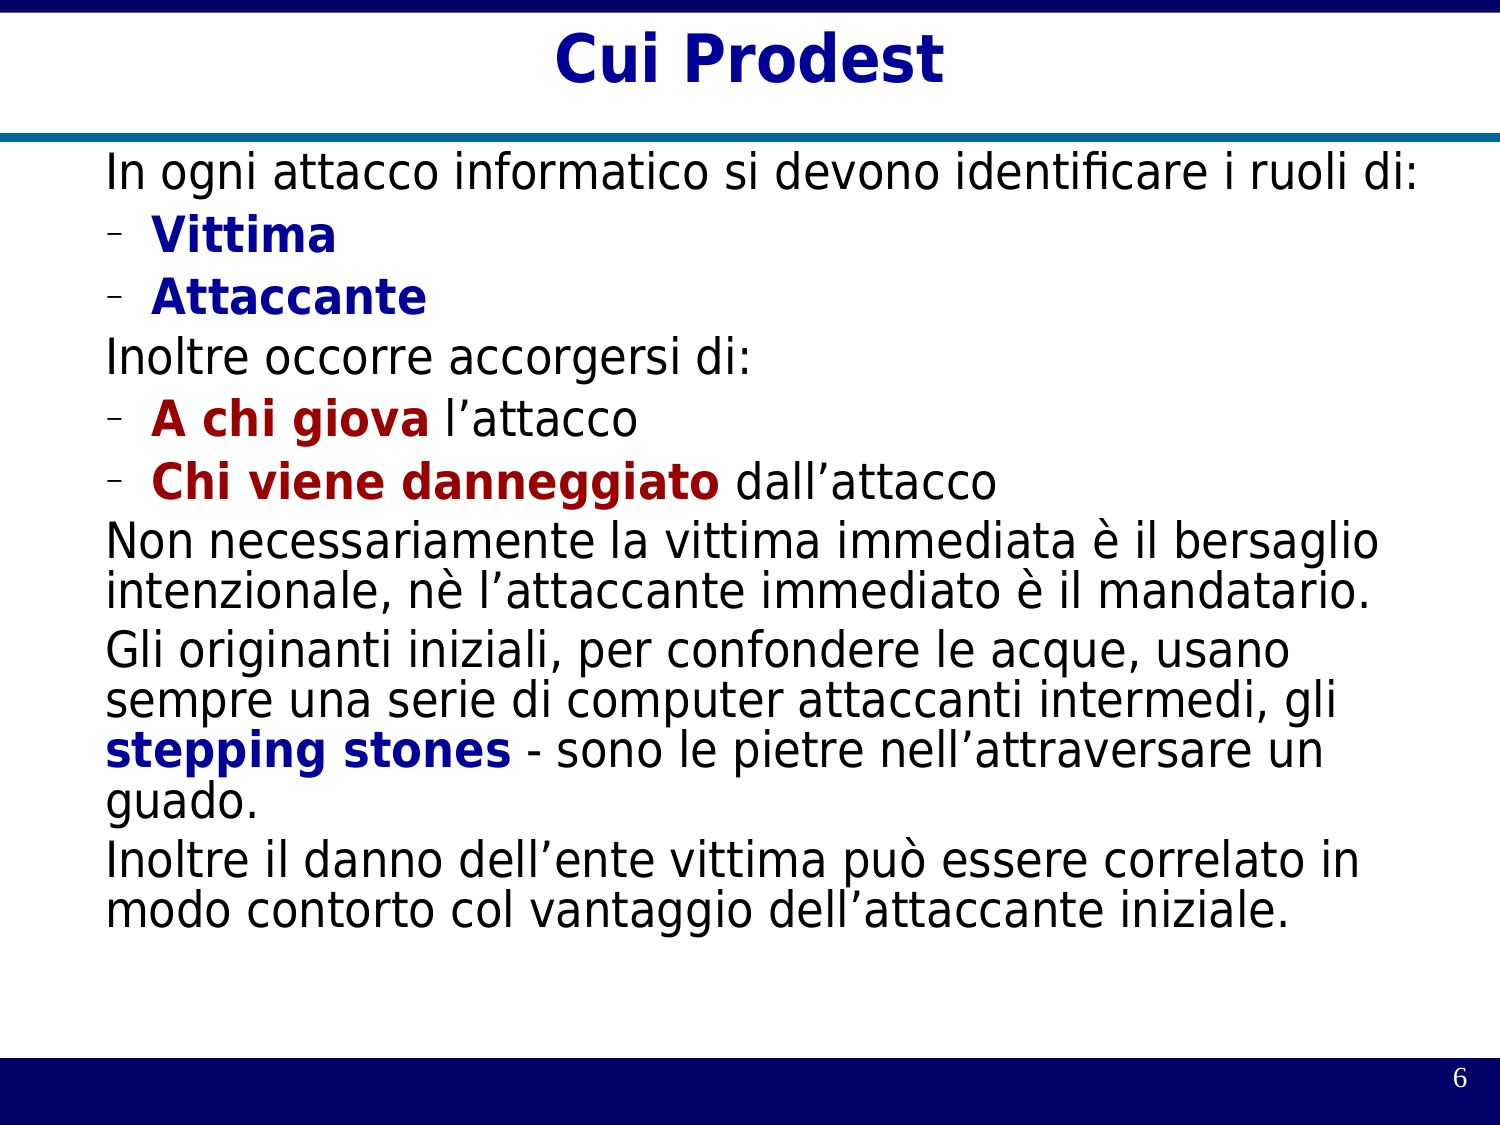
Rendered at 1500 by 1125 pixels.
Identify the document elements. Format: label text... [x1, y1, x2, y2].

list In ogni attacco informatico si devono identificare i ruoli di: Vittima Attaccante Inoltre occorre accorgersi di: A chi giova l’attacco Chi viene danneggiato dall’attacco Non necessariamente la vittima immediata è il bersaglio intenzionale, nè l’attaccante immediato è il mandatario. Gli originanti iniziali, per confondere le acque, usano sempre una serie di computer attaccanti intermedi, gli stepping stones - sono le pietre nell’attraversare un guado. Inoltre il danno dell’ente vittima può essere correlato in modo contorto col vantaggio dell’attaccante iniziale. [30, 149, 1471, 1021]
title Cui Prodest [30, 0, 1471, 126]
